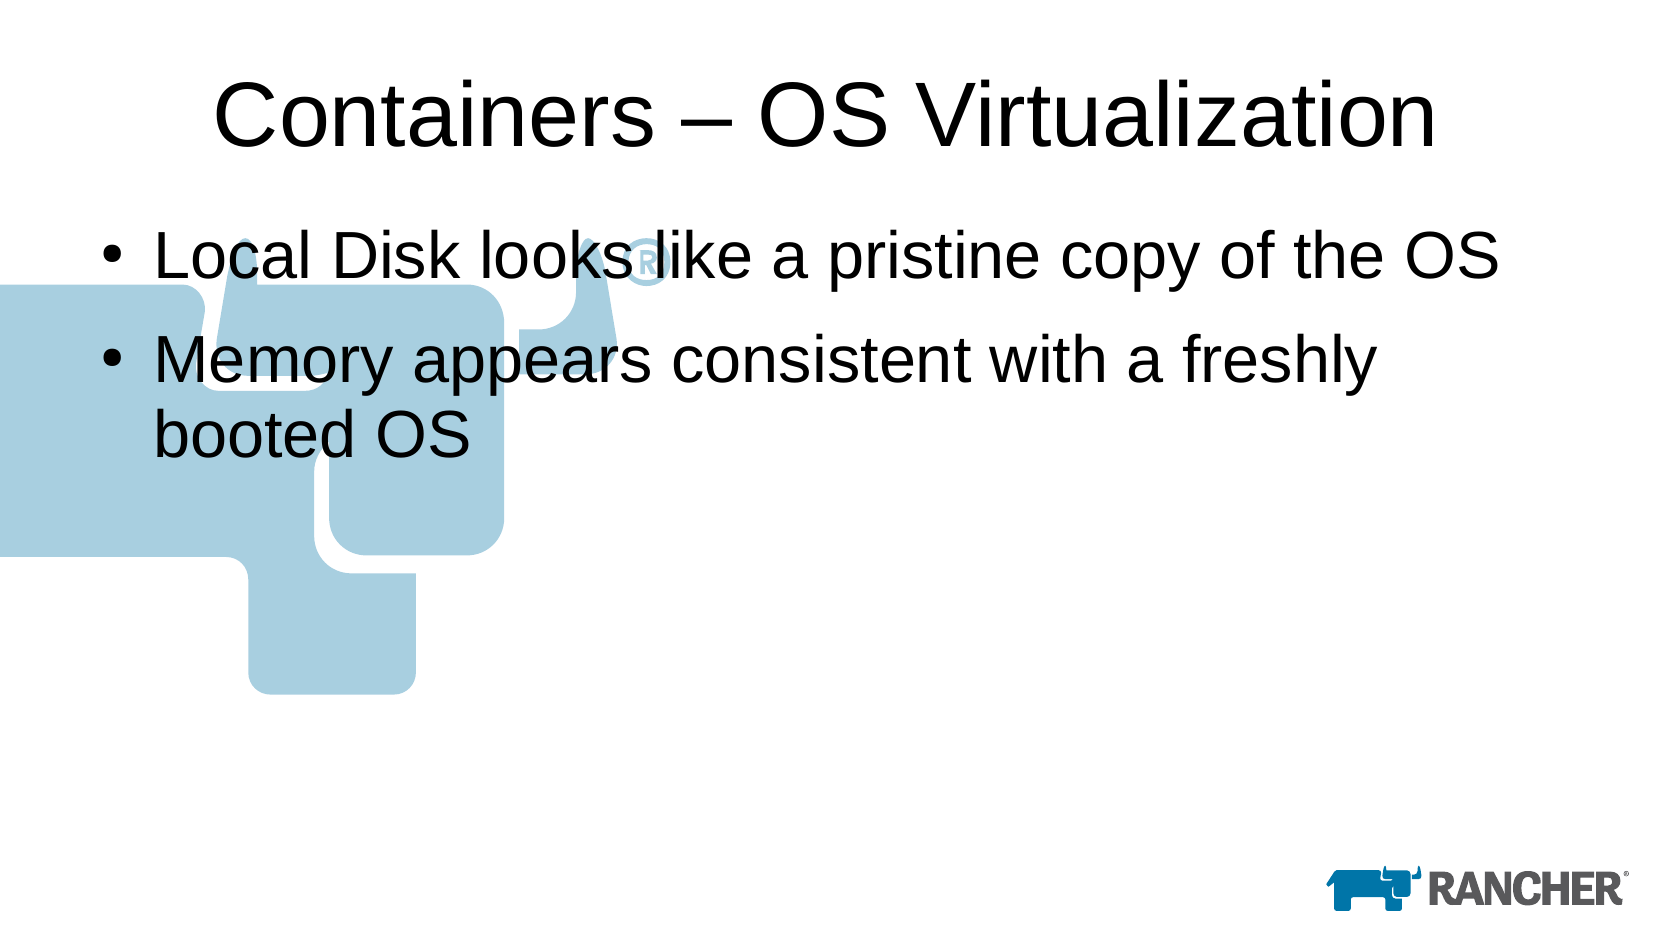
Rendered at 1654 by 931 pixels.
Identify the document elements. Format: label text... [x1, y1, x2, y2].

title Containers – OS Virtualization [82, 37, 1571, 193]
list Local Disk looks like a pristine copy of the OS Memory appears consistent with a freshly booted OS [82, 217, 1571, 758]
